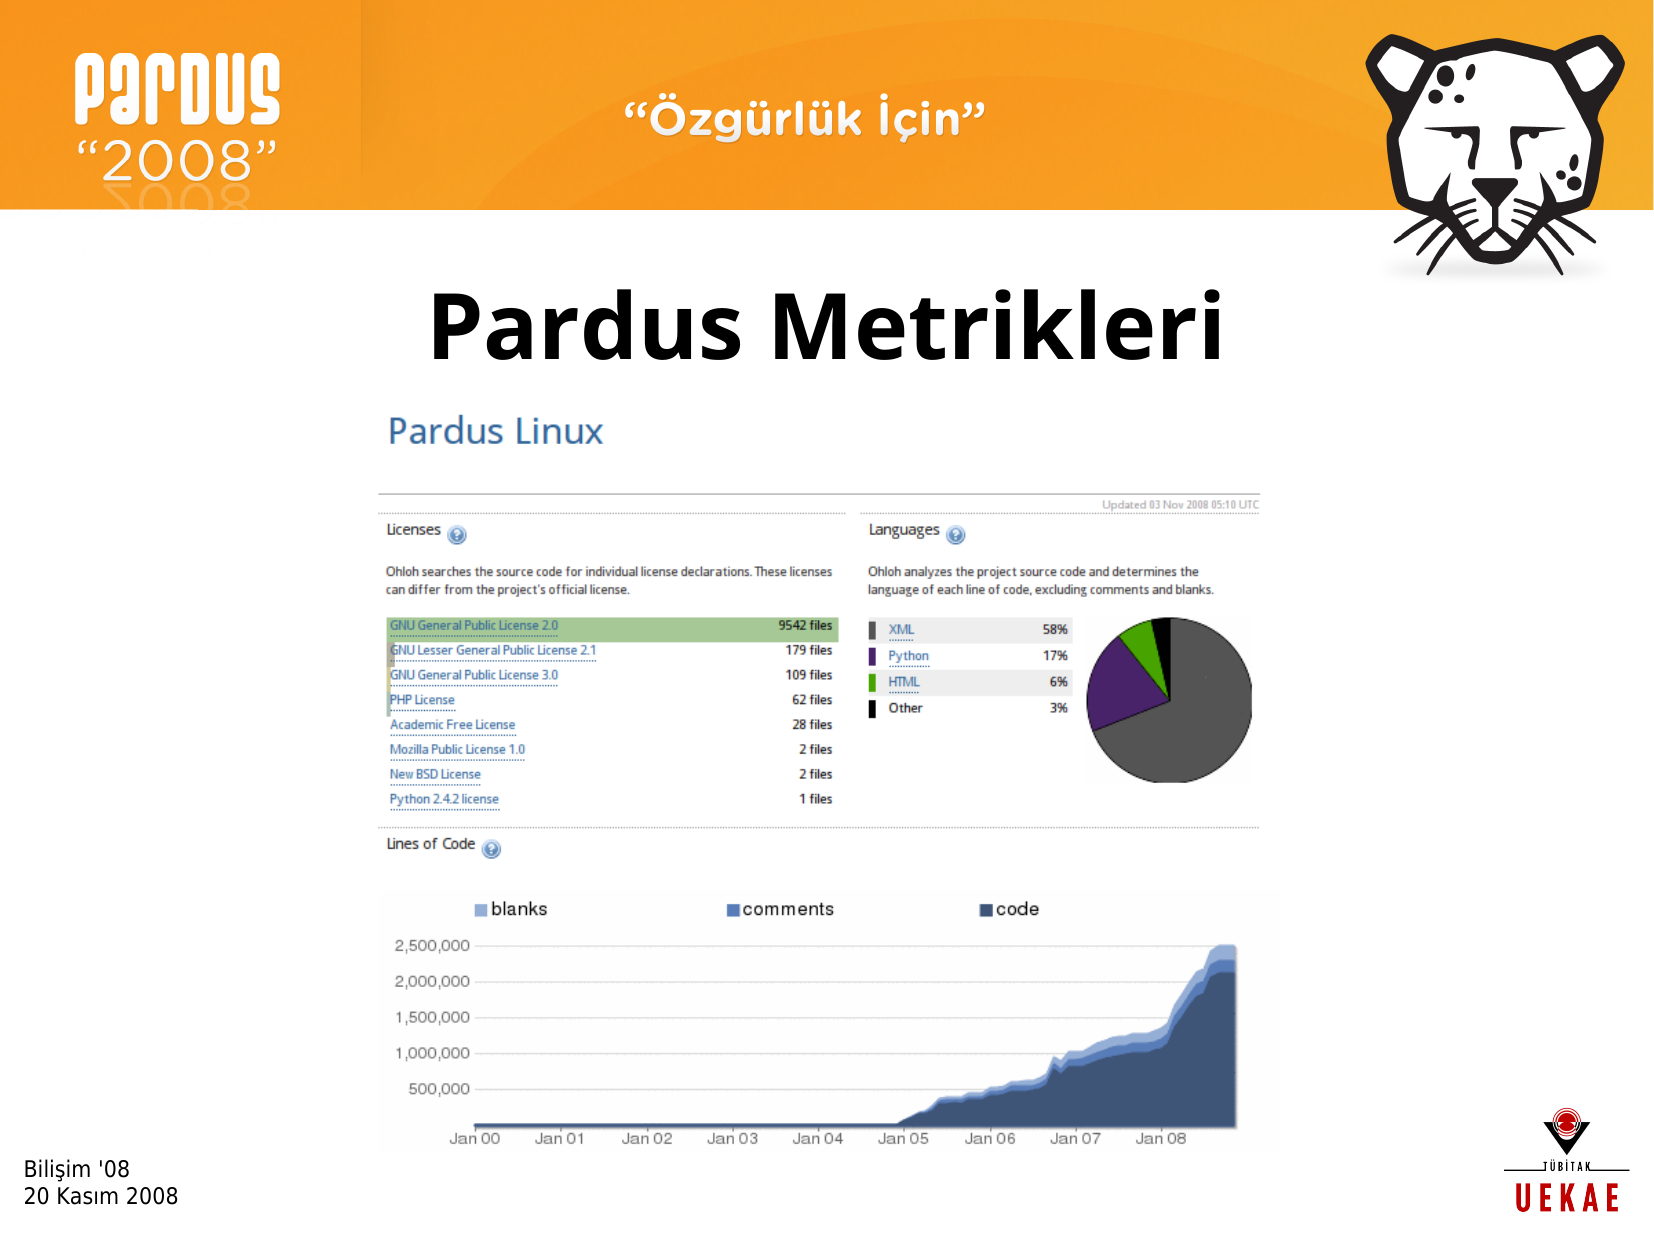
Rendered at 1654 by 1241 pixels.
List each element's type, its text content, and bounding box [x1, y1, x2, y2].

picture [373, 393, 1281, 1162]
picture [0, 0, 1654, 293]
title Pardus Metrikleri [82, 220, 1571, 428]
picture [1500, 1104, 1634, 1215]
